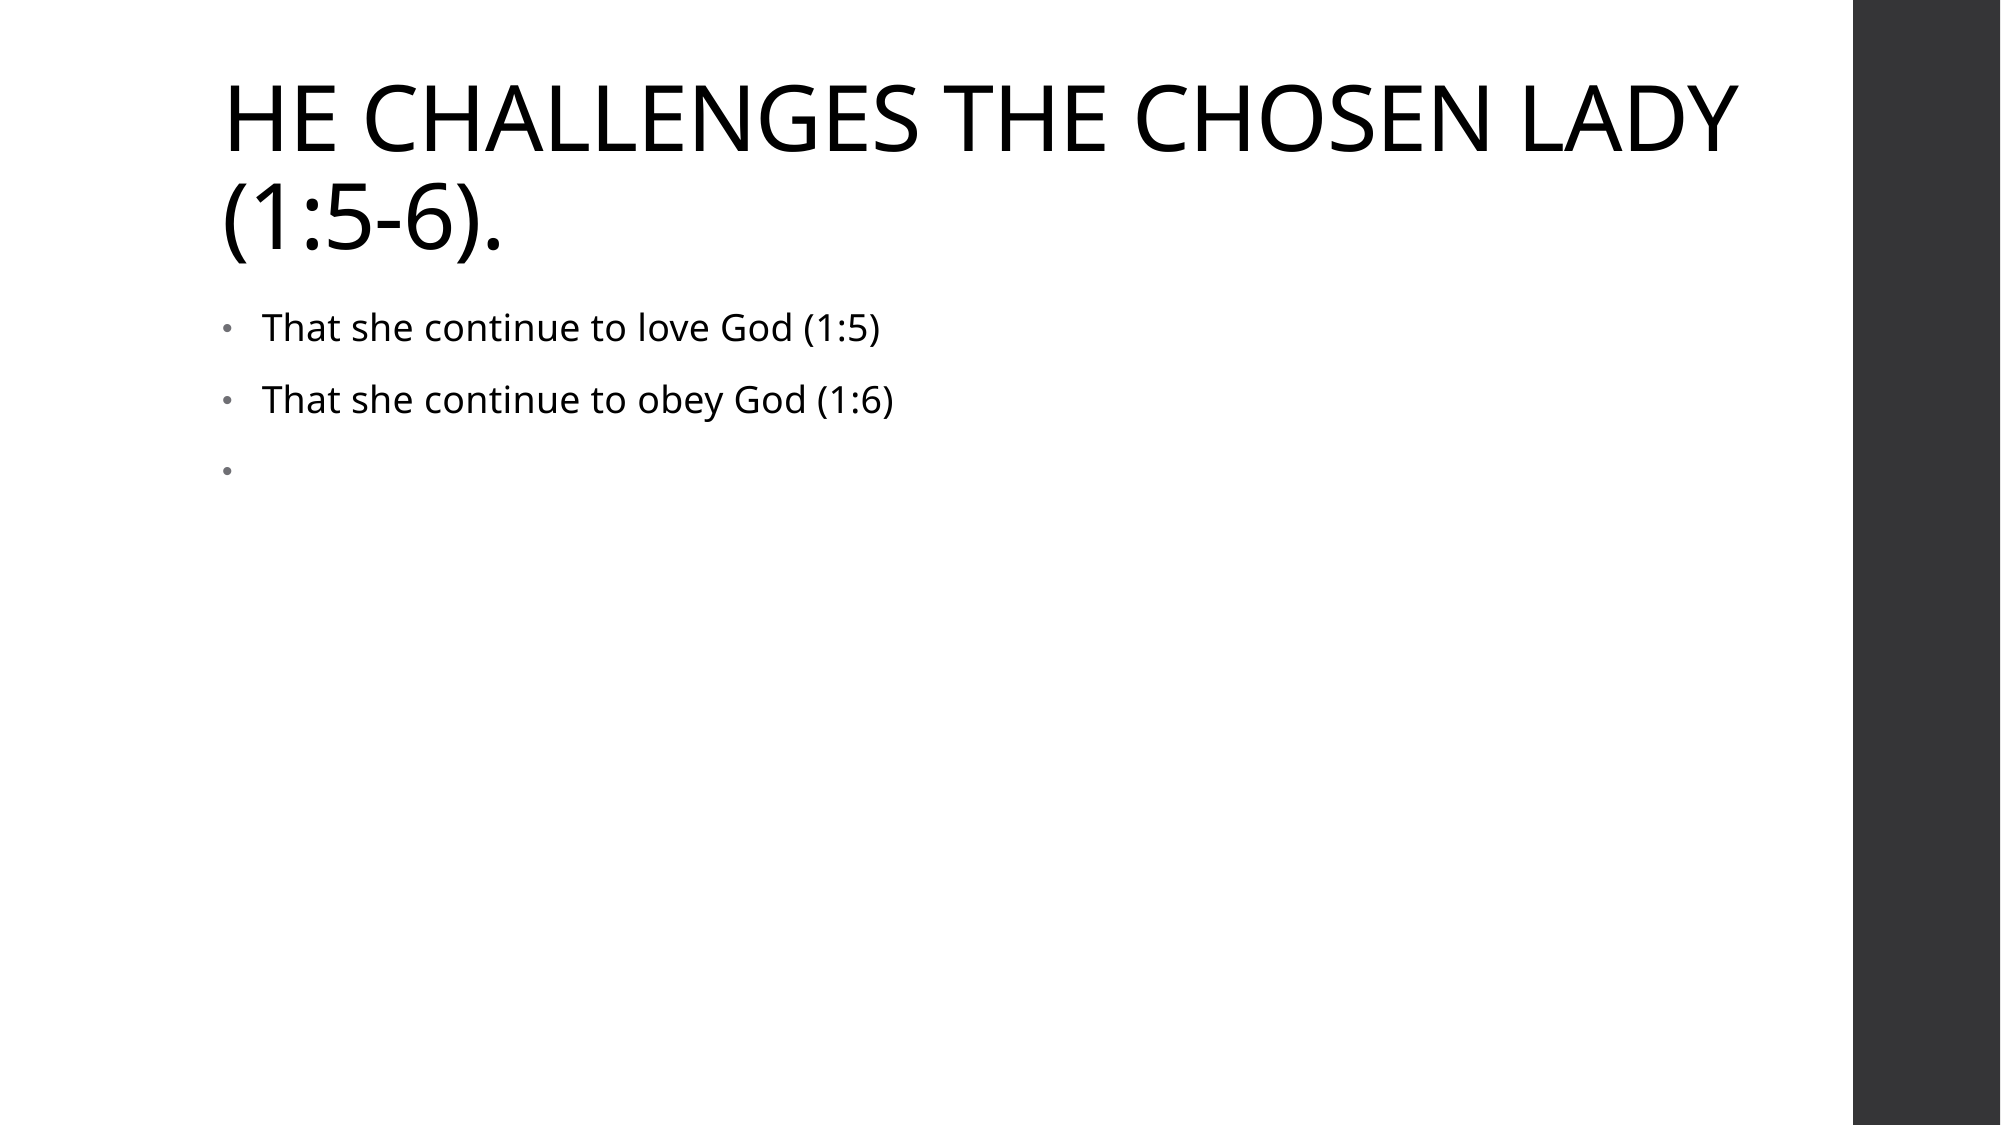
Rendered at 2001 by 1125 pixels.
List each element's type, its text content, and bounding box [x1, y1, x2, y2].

title HE CHALLENGES THE CHOSEN LADY (1:5-6). [206, 60, 1797, 278]
list That she continue to love God (1:5) That she continue to obey God (1:6) [206, 299, 1617, 1014]
